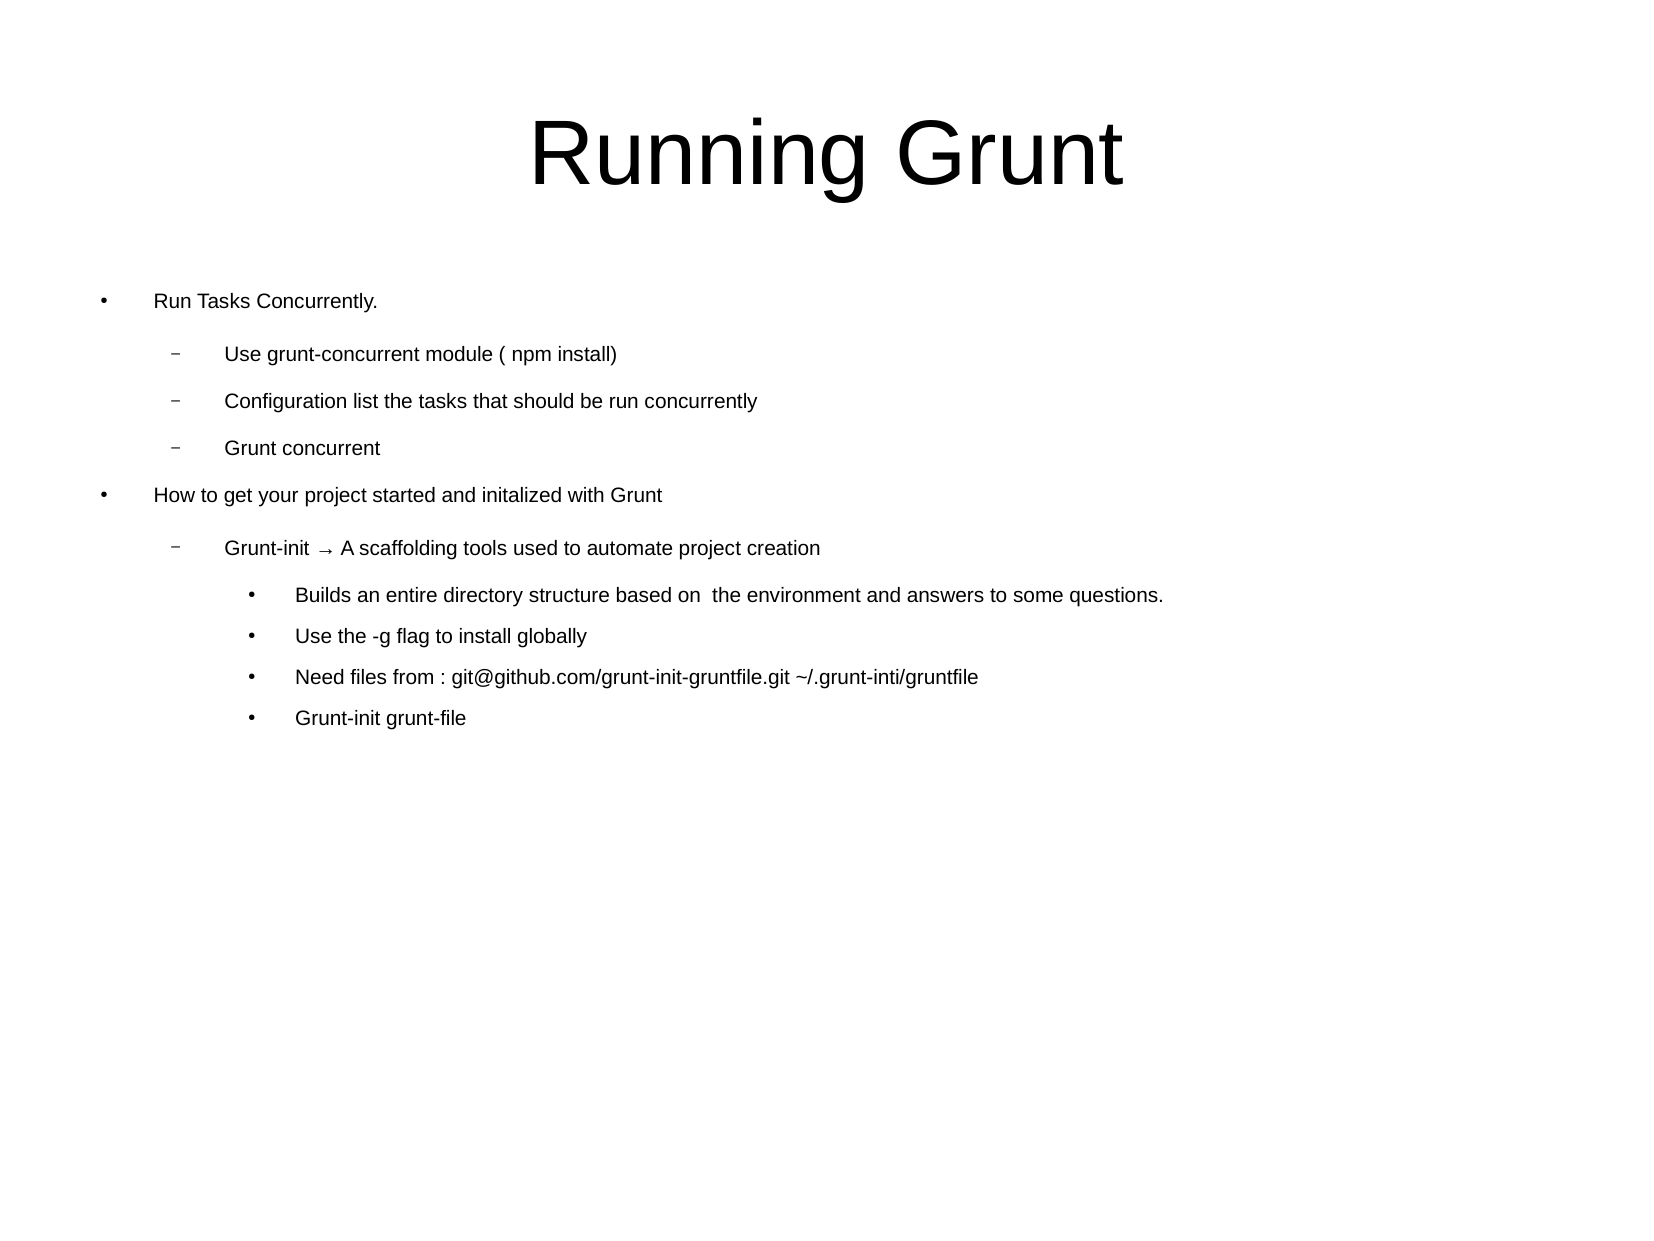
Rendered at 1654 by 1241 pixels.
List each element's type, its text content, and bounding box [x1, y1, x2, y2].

list Run Tasks Concurrently. Use grunt-concurrent module ( npm install) Configuration list the tasks that should be run concurrently Grunt concurrent How to get your project started and initalized with Grunt Grunt-init → A scaffolding tools used to automate project creation Builds an entire directory structure based on the environment and answers to some questions. Use the -g flag to install globally Need files from : git@github.com/grunt-init-gruntfile.git ~/.grunt-inti/gruntfile Grunt-init grunt-file [82, 290, 1571, 1216]
title Running Grunt [82, 49, 1571, 257]
